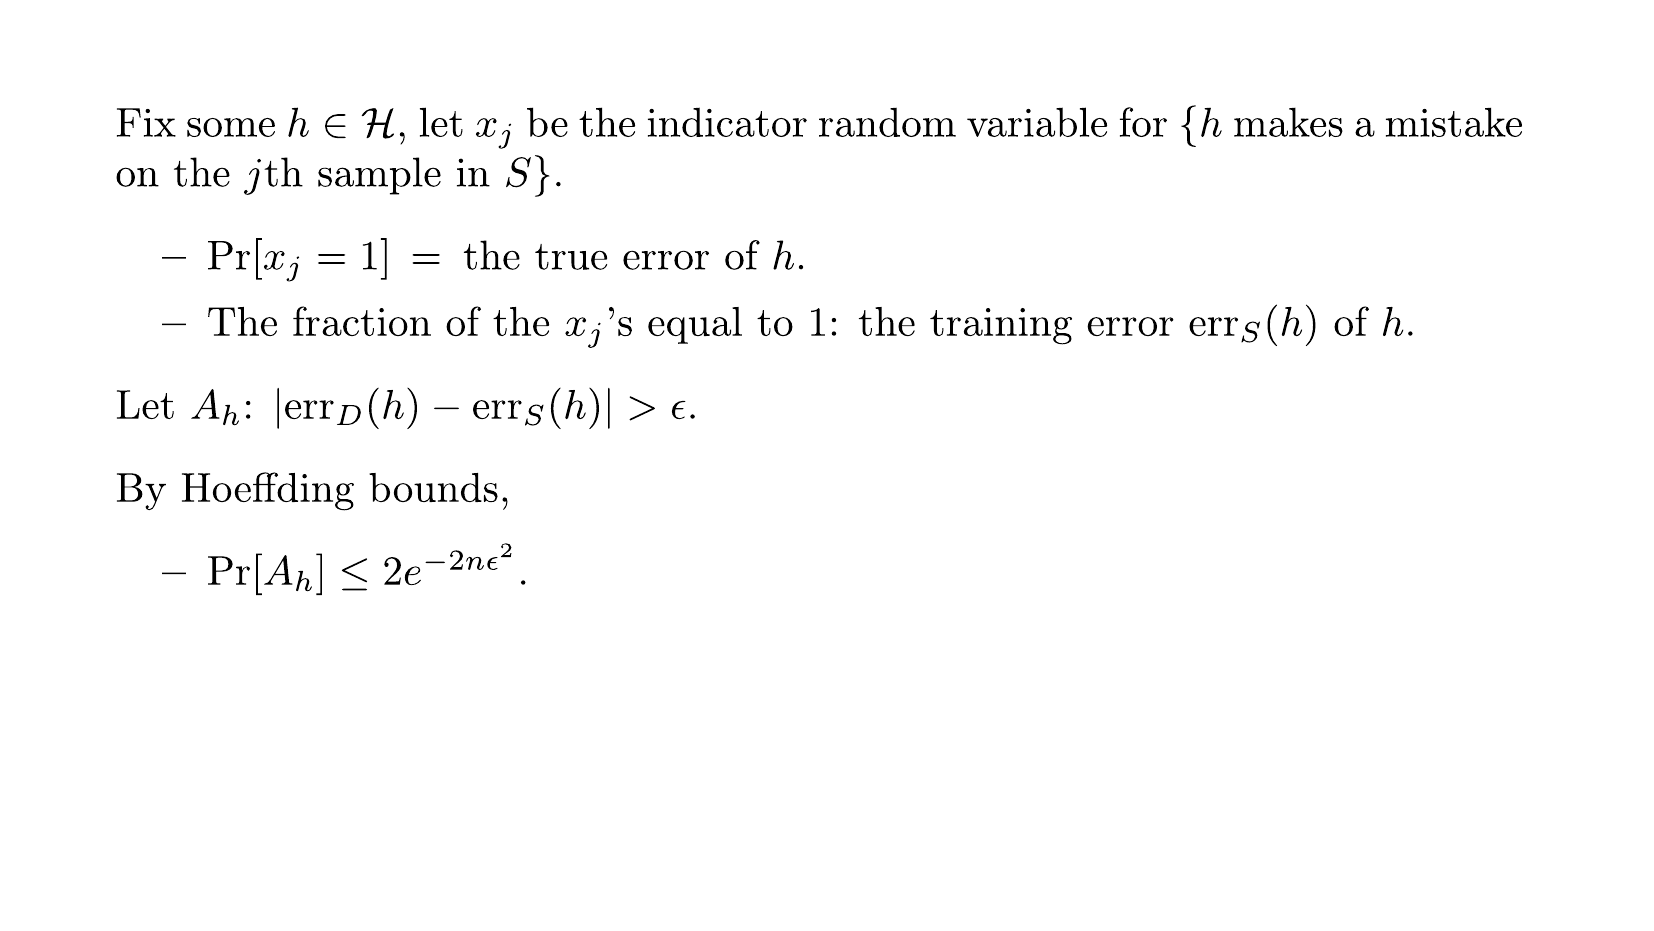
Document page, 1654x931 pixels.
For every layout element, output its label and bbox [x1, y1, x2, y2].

picture [73, 105, 1523, 596]
